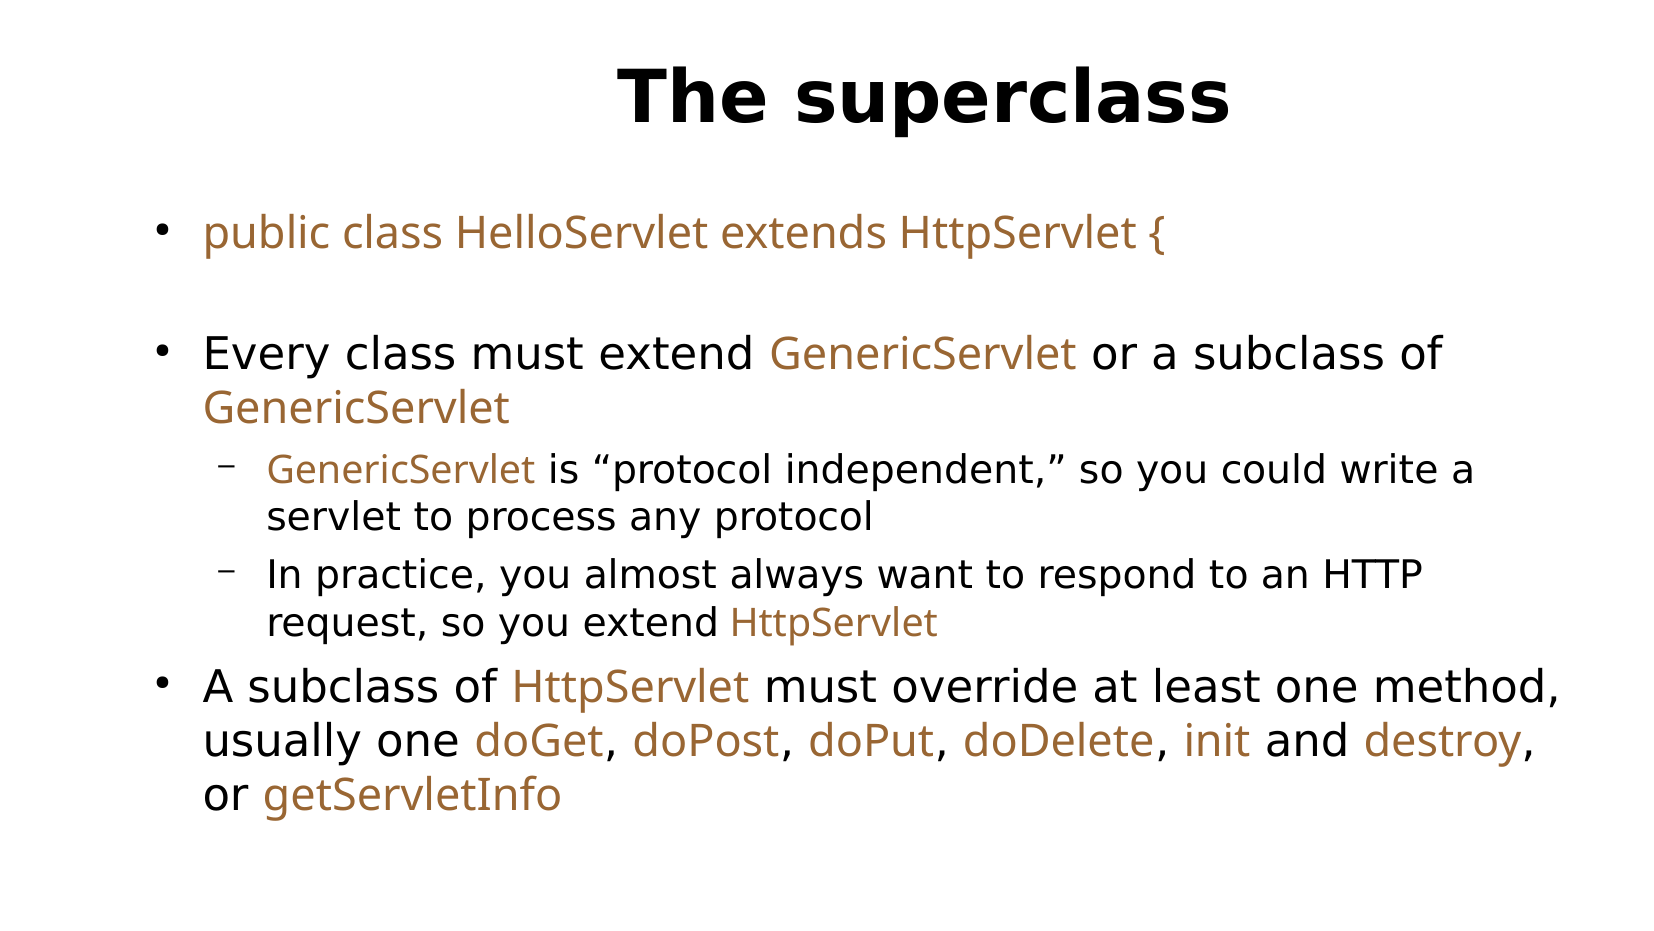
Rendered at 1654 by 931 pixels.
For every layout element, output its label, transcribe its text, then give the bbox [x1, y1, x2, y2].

title The superclass [220, 31, 1630, 145]
list public class HelloServlet extends HttpServlet { Every class must extend GenericServlet or a subclass of GenericServlet GenericServlet is “protocol independent,” so you could write a servlet to process any protocol In practice, you almost always want to respond to an HTTP request, so you extend HttpServlet A subclass of HttpServlet must override at least one method, usually one doGet, doPost, doPut, doDelete, init and destroy, or getServletInfo [123, 196, 1585, 827]
